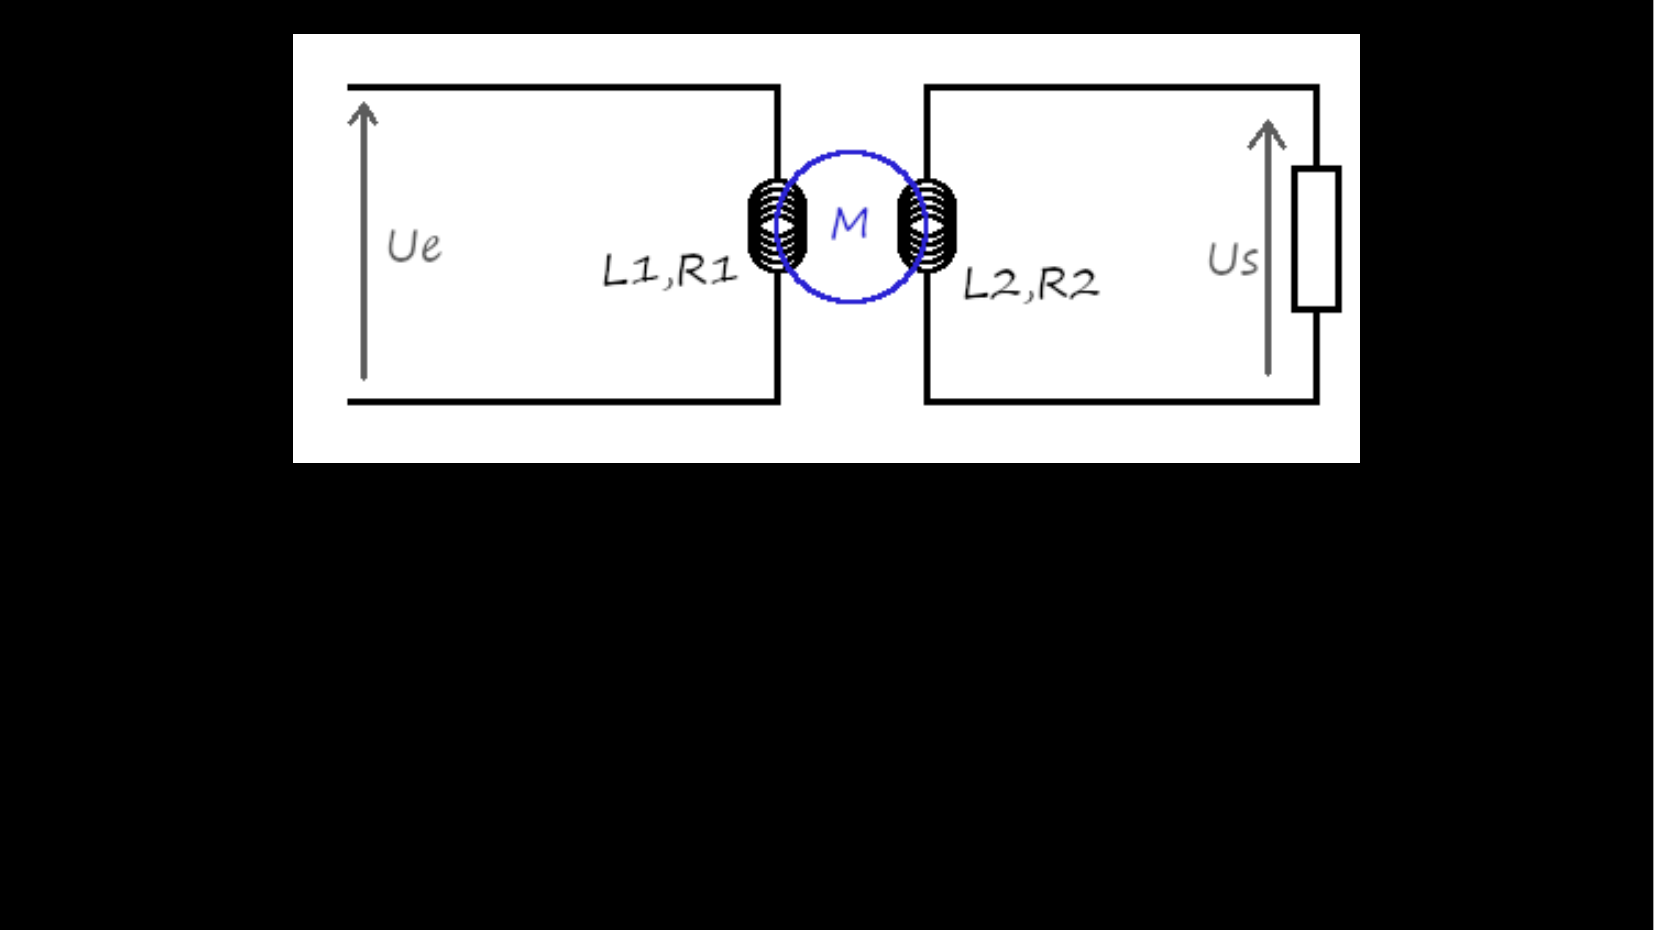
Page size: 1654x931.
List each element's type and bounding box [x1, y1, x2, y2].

picture [293, 34, 1360, 463]
